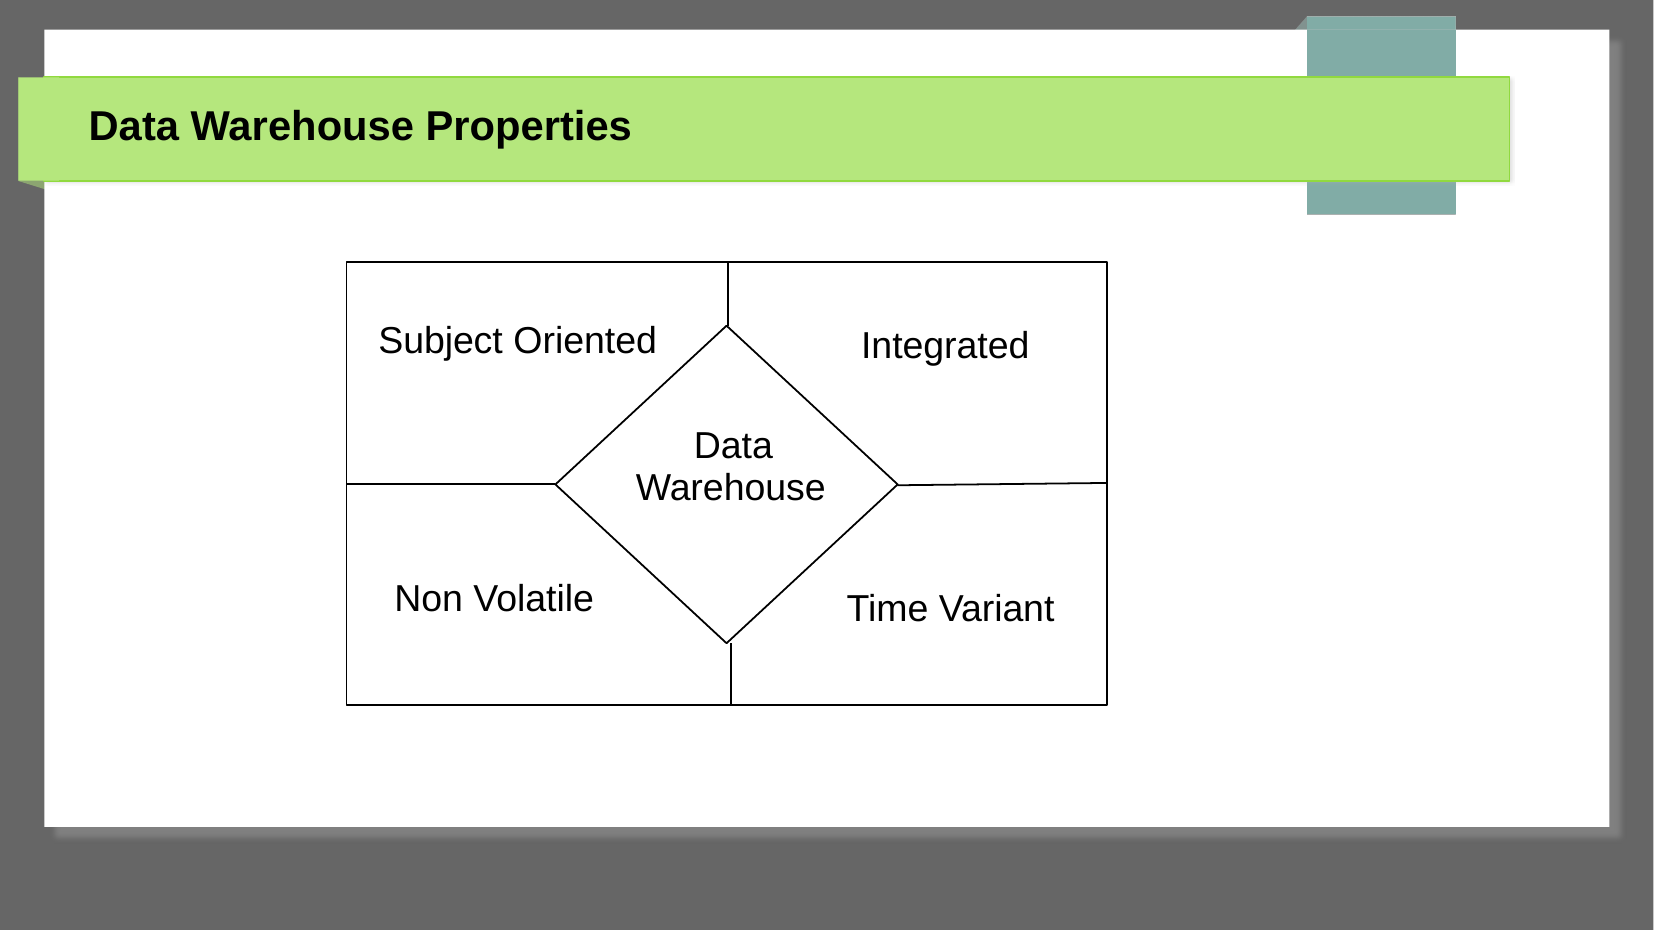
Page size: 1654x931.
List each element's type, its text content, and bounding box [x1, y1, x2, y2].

text_box Integrated [846, 317, 1157, 374]
text_box Subject Oriented [363, 312, 699, 370]
title Data Warehouse Properties [88, 73, 1506, 178]
text_box Time Variant [831, 579, 1079, 637]
text_box Data Warehouse [615, 417, 852, 558]
text_box Non Volatile [379, 570, 622, 628]
